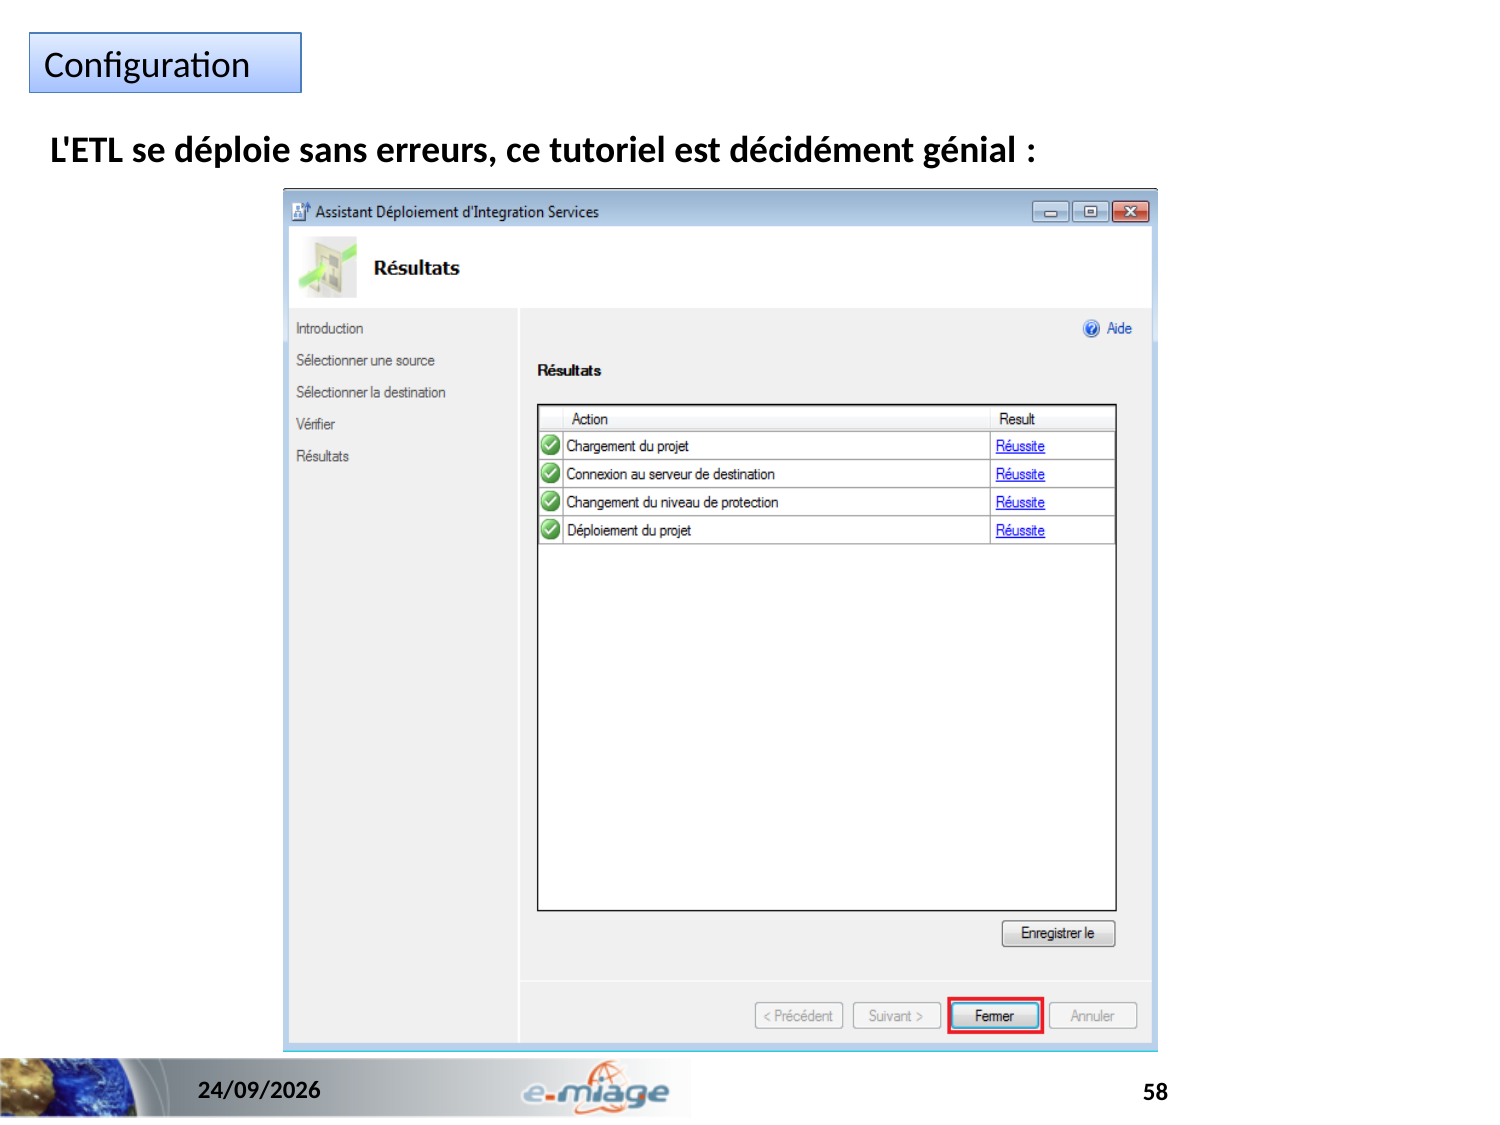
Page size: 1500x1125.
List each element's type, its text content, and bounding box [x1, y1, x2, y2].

picture [283, 188, 1158, 1052]
text_box Configuration [29, 32, 302, 93]
picture [0, 1058, 691, 1118]
text_box L'ETL se déploie sans erreurs, ce tutoriel est décidément génial : [35, 118, 1471, 268]
